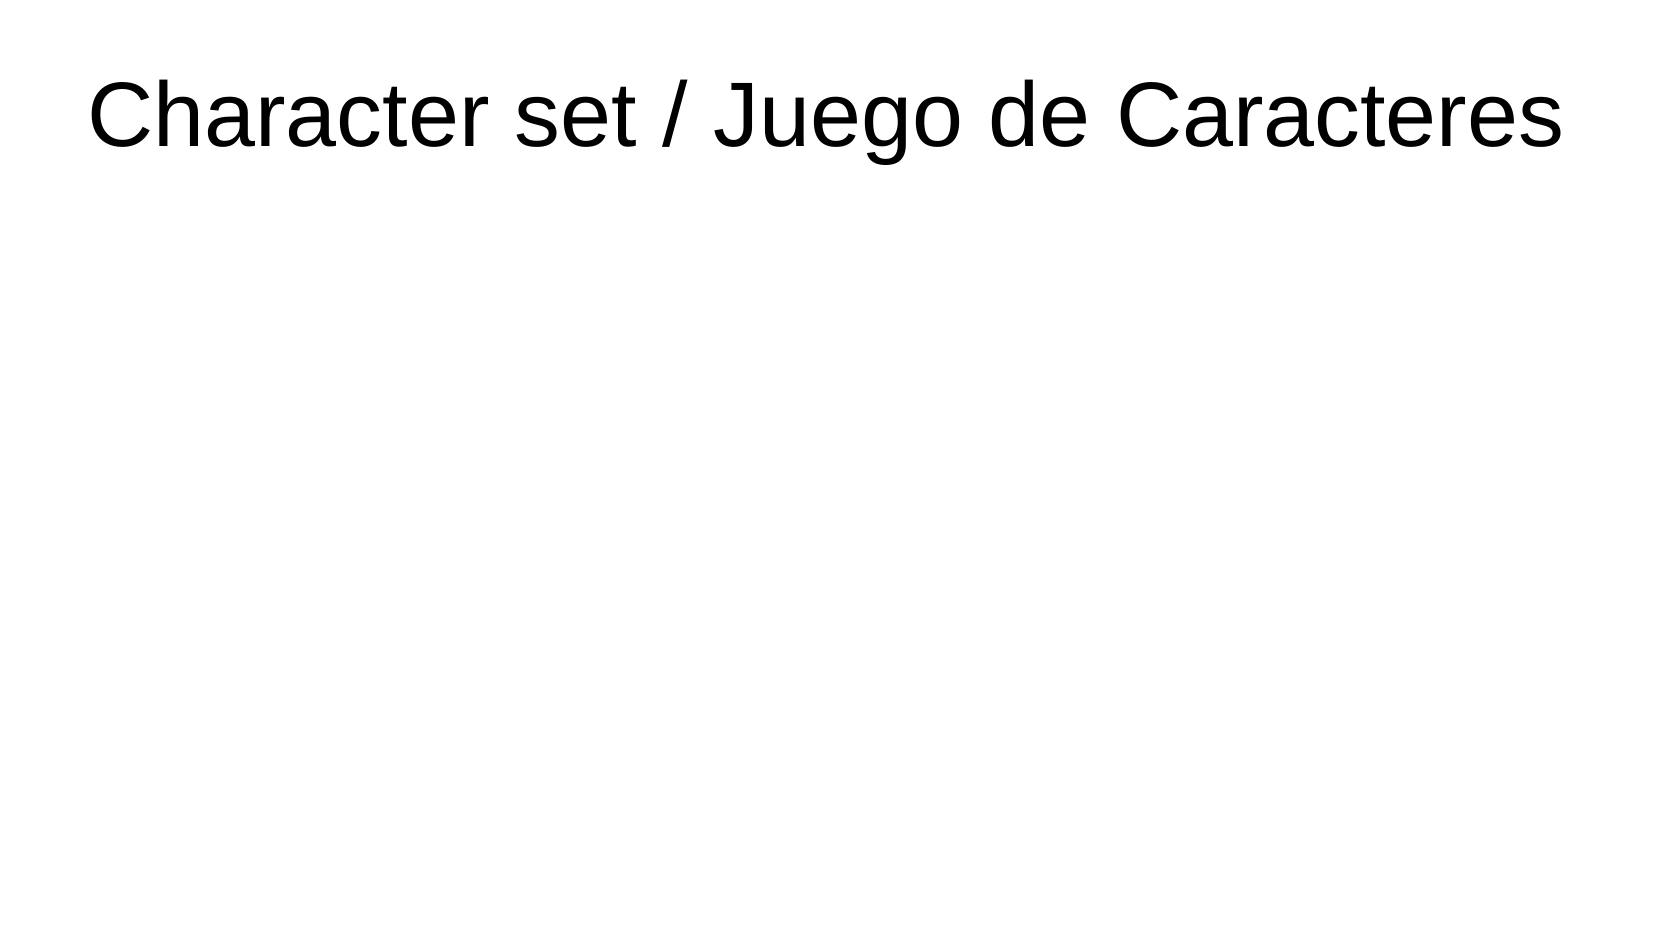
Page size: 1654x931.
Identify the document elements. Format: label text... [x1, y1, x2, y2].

title Character set / Juego de Caracteres [82, 37, 1571, 193]
